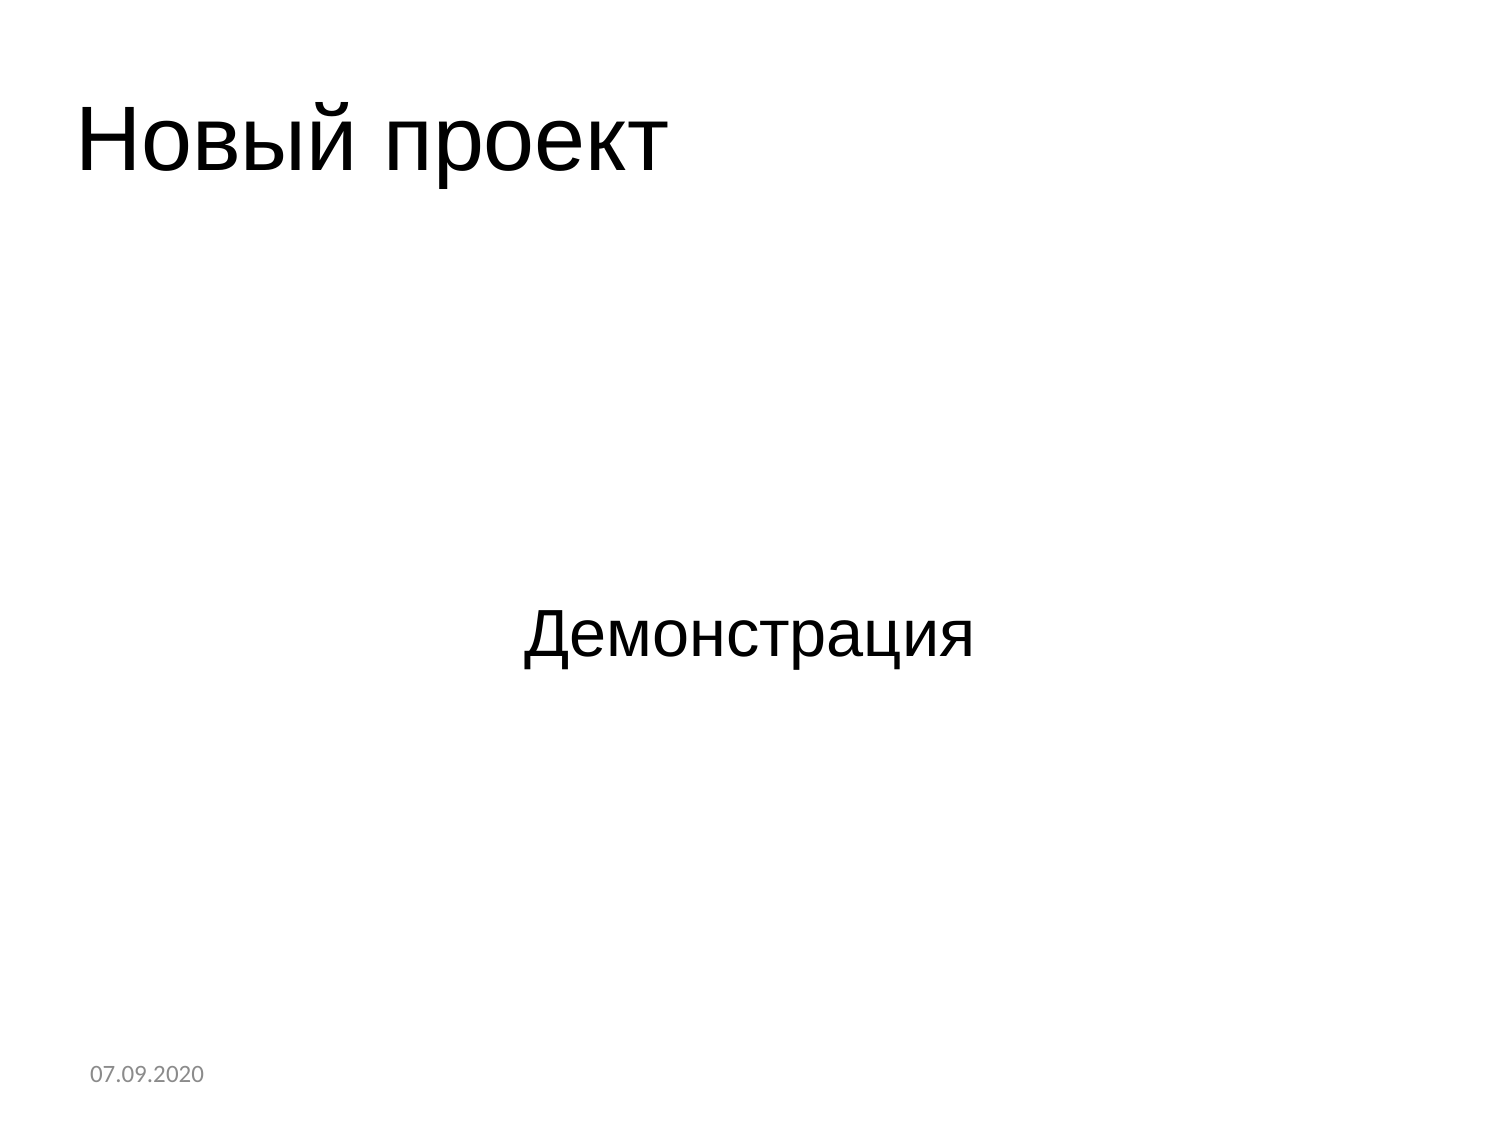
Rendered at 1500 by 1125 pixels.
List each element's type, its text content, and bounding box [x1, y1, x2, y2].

title Новый проект [75, 45, 1425, 233]
subtitle Демонстрация [75, 262, 1425, 1005]
